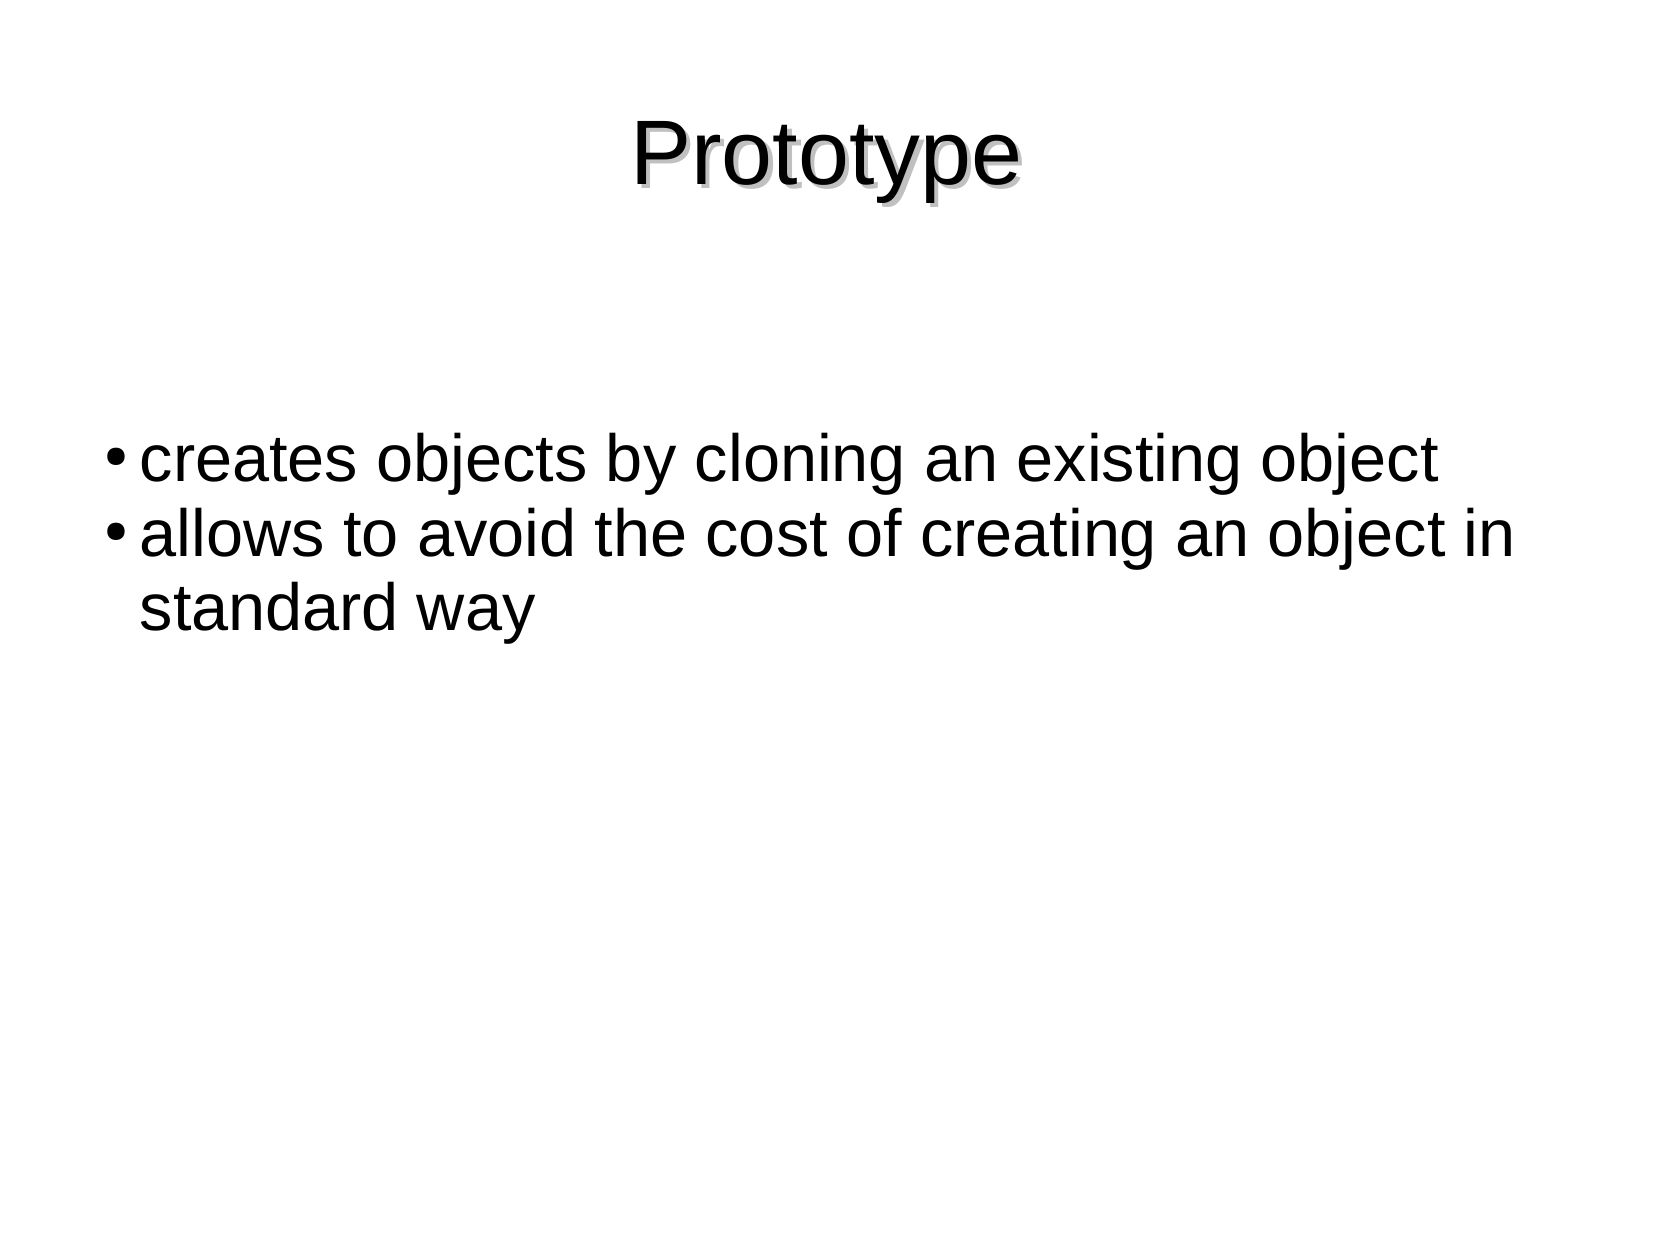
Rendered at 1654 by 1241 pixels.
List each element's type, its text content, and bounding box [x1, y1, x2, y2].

text_box creates objects by cloning an existing object allows to avoid the cost of creating an object in standard way [89, 413, 1654, 1182]
title Prototype [82, 49, 1571, 257]
